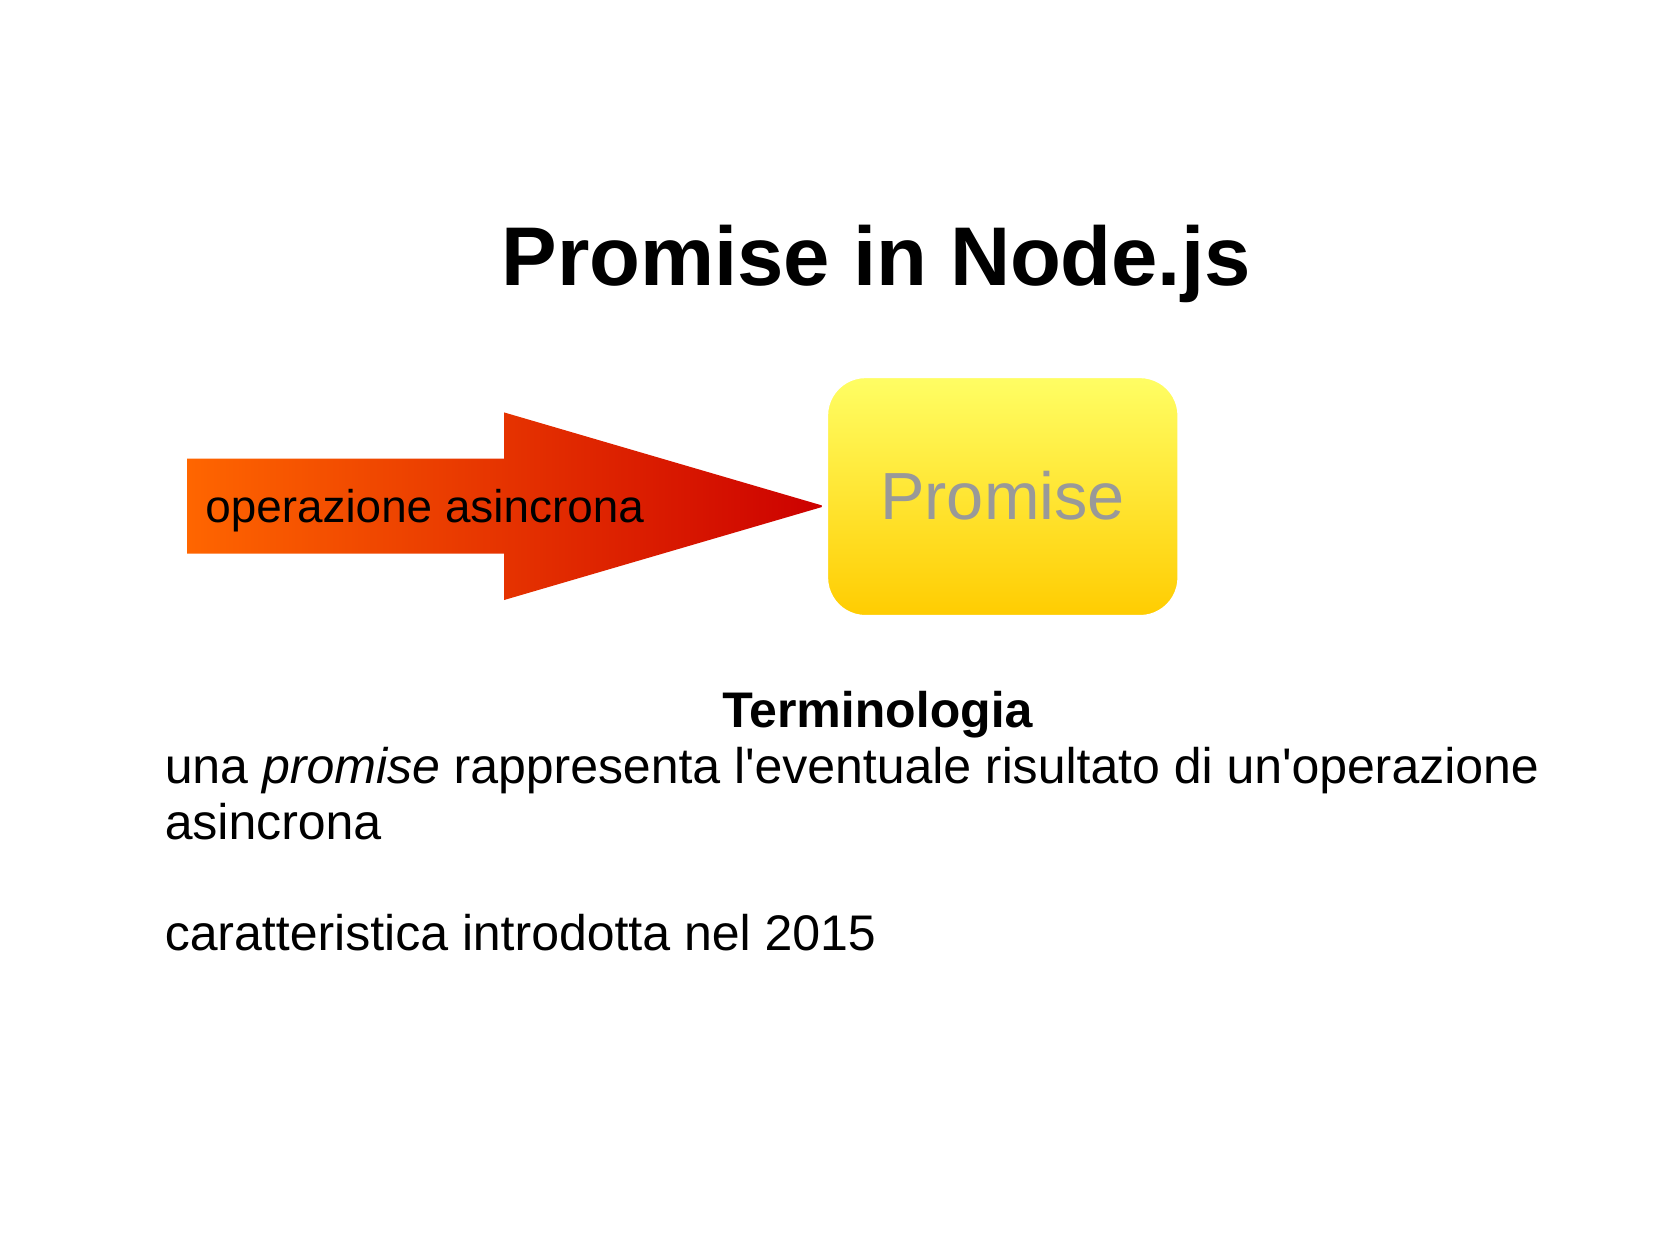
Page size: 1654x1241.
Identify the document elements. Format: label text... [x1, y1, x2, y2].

text_box Promise [825, 375, 1181, 619]
text_box Terminologia una promise rappresenta l'eventuale risultato di un'operazione asincrona caratteristica introdotta nel 2015 [150, 675, 1606, 969]
text_box operazione asincrona [187, 412, 825, 601]
text_box Promise in Node.js [188, 208, 1565, 302]
